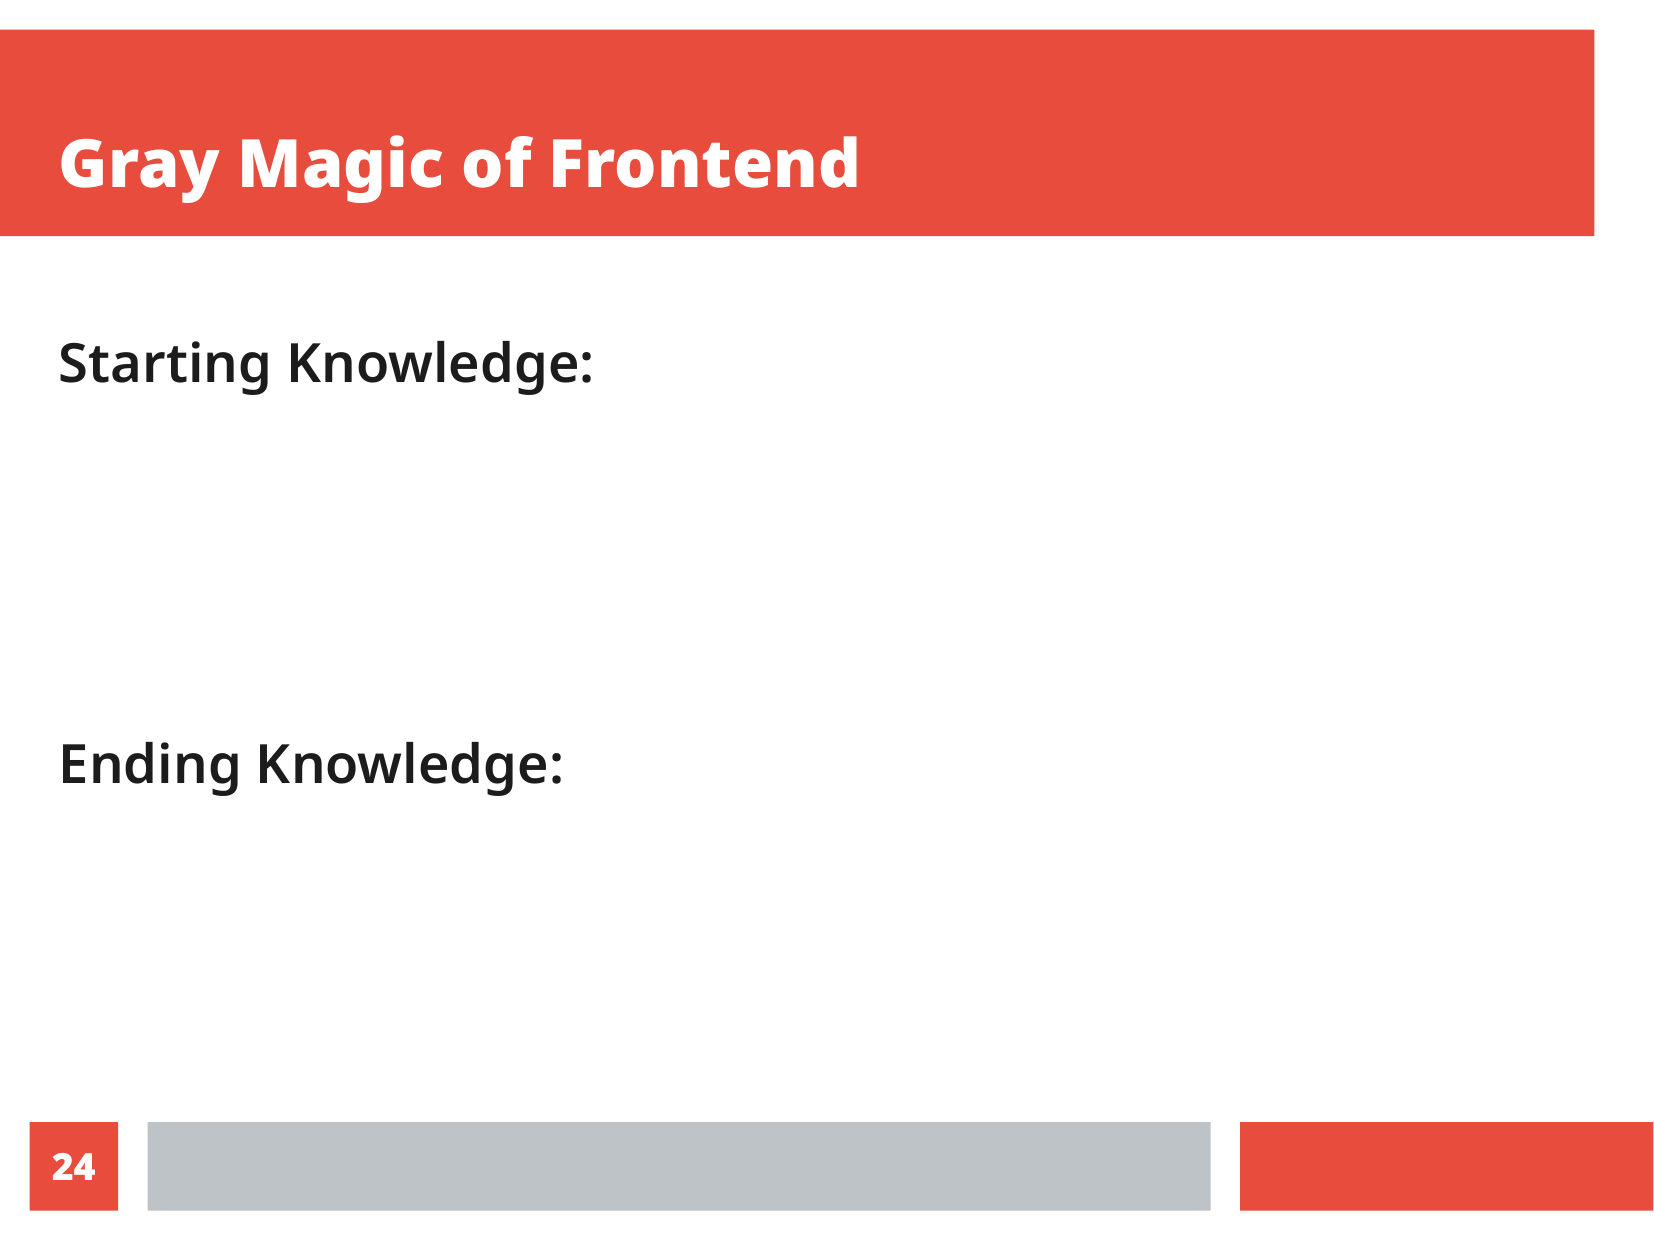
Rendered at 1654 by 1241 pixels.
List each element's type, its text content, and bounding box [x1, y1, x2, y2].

list Ending Knowledge: [59, 725, 1565, 1092]
list Starting Knowledge: [59, 324, 1565, 691]
title Gray Magic of Frontend [59, 59, 1595, 207]
